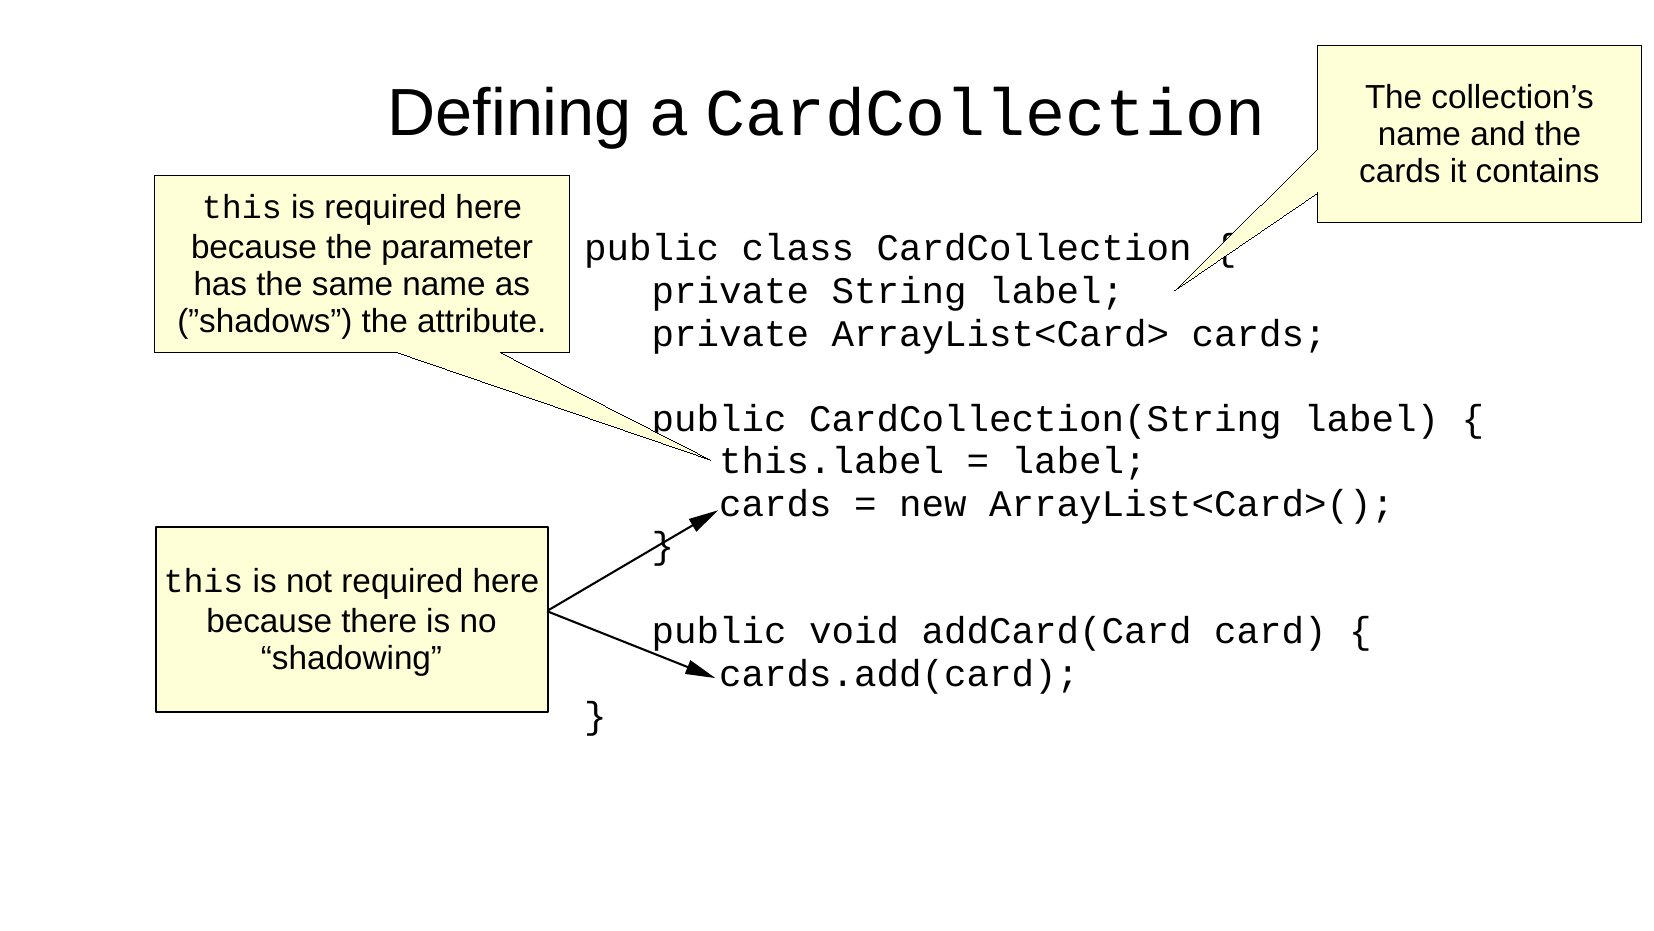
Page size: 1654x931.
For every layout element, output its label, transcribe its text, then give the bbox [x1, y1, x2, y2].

title Defining a CardCollection [82, 37, 1571, 193]
text_box The collection’s name and the cards it contains [1174, 45, 1642, 291]
text_box public class CardCollection { private String label; private ArrayList<Card> cards; public CardCollection(String label) { this.label = label; cards = new ArrayList<Card>(); } public void addCard(Card card) { cards.add(card); } [569, 222, 1500, 790]
text_box this is required here because the parameter has the same name as (”shadows”) the attribute. [154, 175, 711, 461]
text_box this is not required here because there is no “shadowing” [155, 527, 548, 712]
